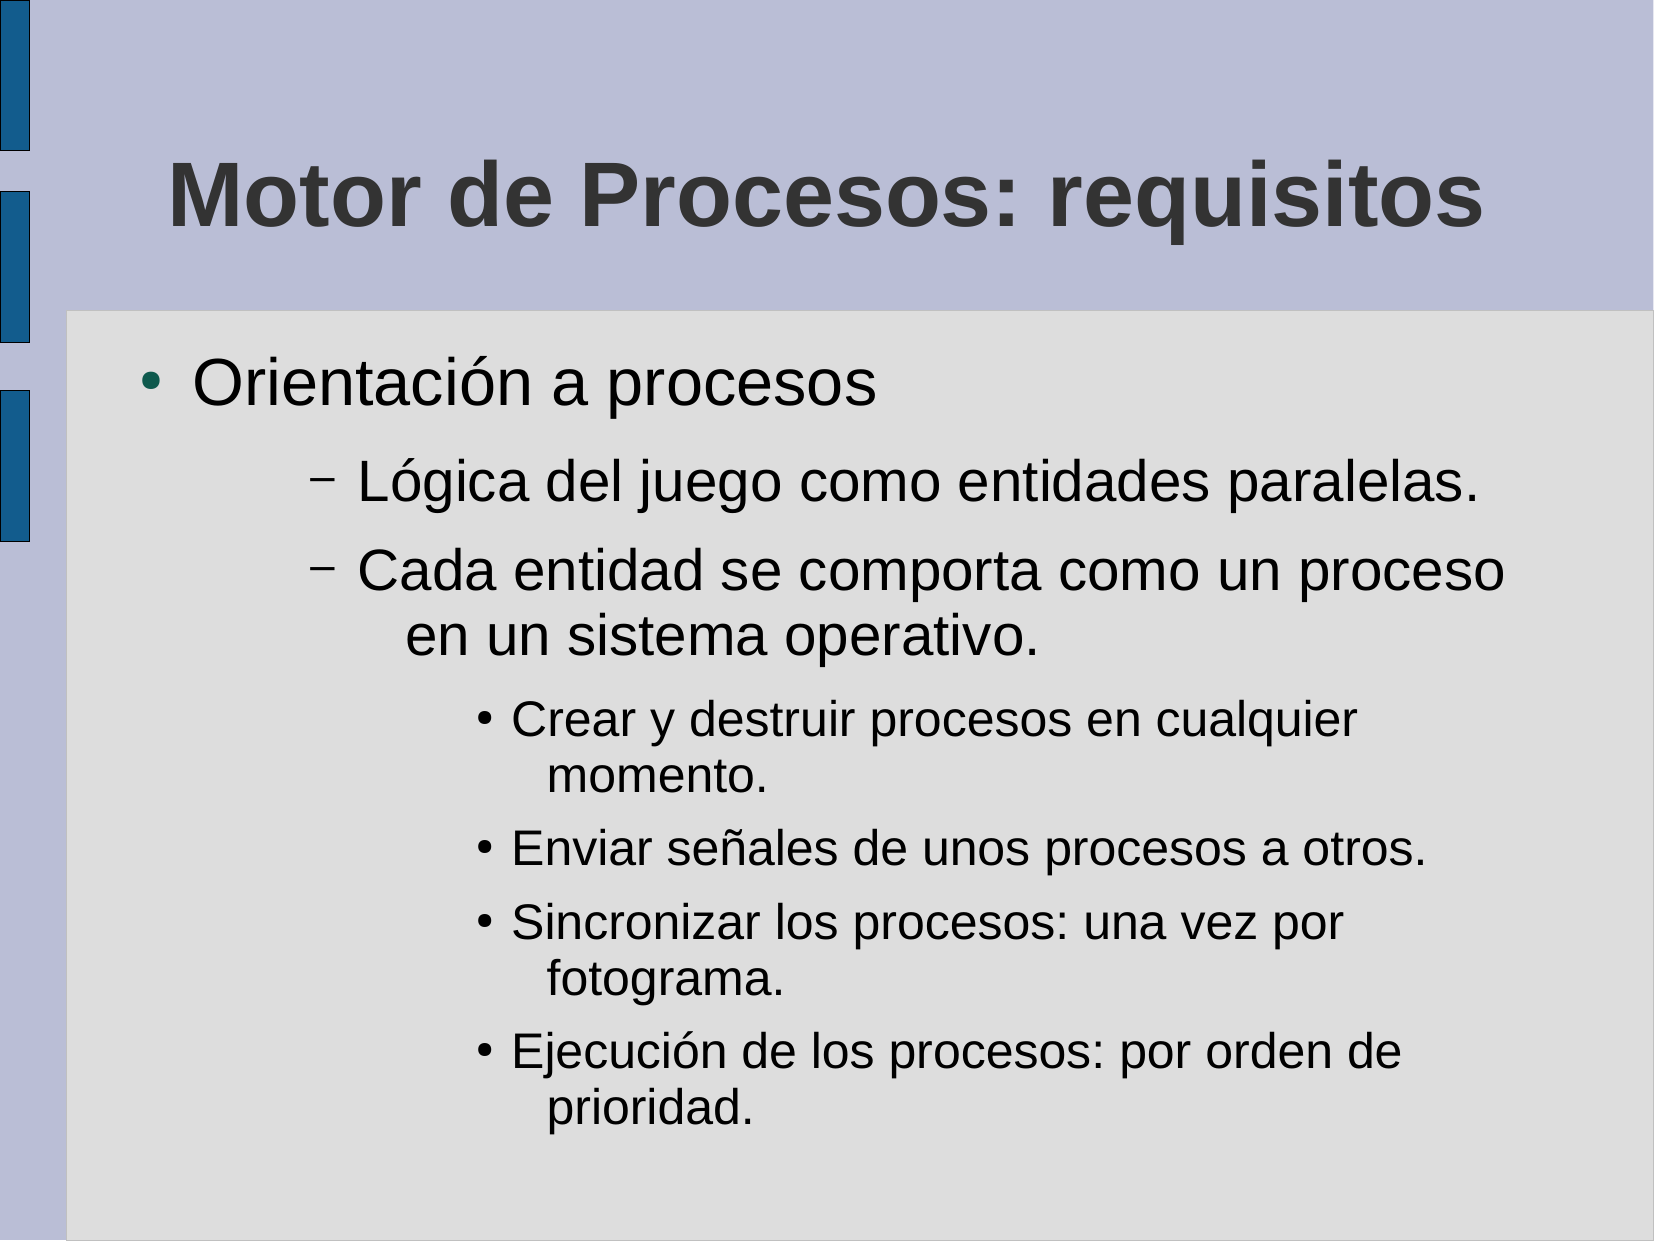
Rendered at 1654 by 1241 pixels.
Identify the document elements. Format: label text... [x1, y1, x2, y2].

title Motor de Procesos: requisitos [121, 91, 1534, 299]
list Orientación a procesos Lógica del juego como entidades paralelas. Cada entidad se comporta como un proceso en un sistema operativo. Crear y destruir procesos en cualquier momento. Enviar señales de unos procesos a otros. Sincronizar los procesos: una vez por fotograma. Ejecución de los procesos: por orden de prioridad. [121, 344, 1534, 1135]
